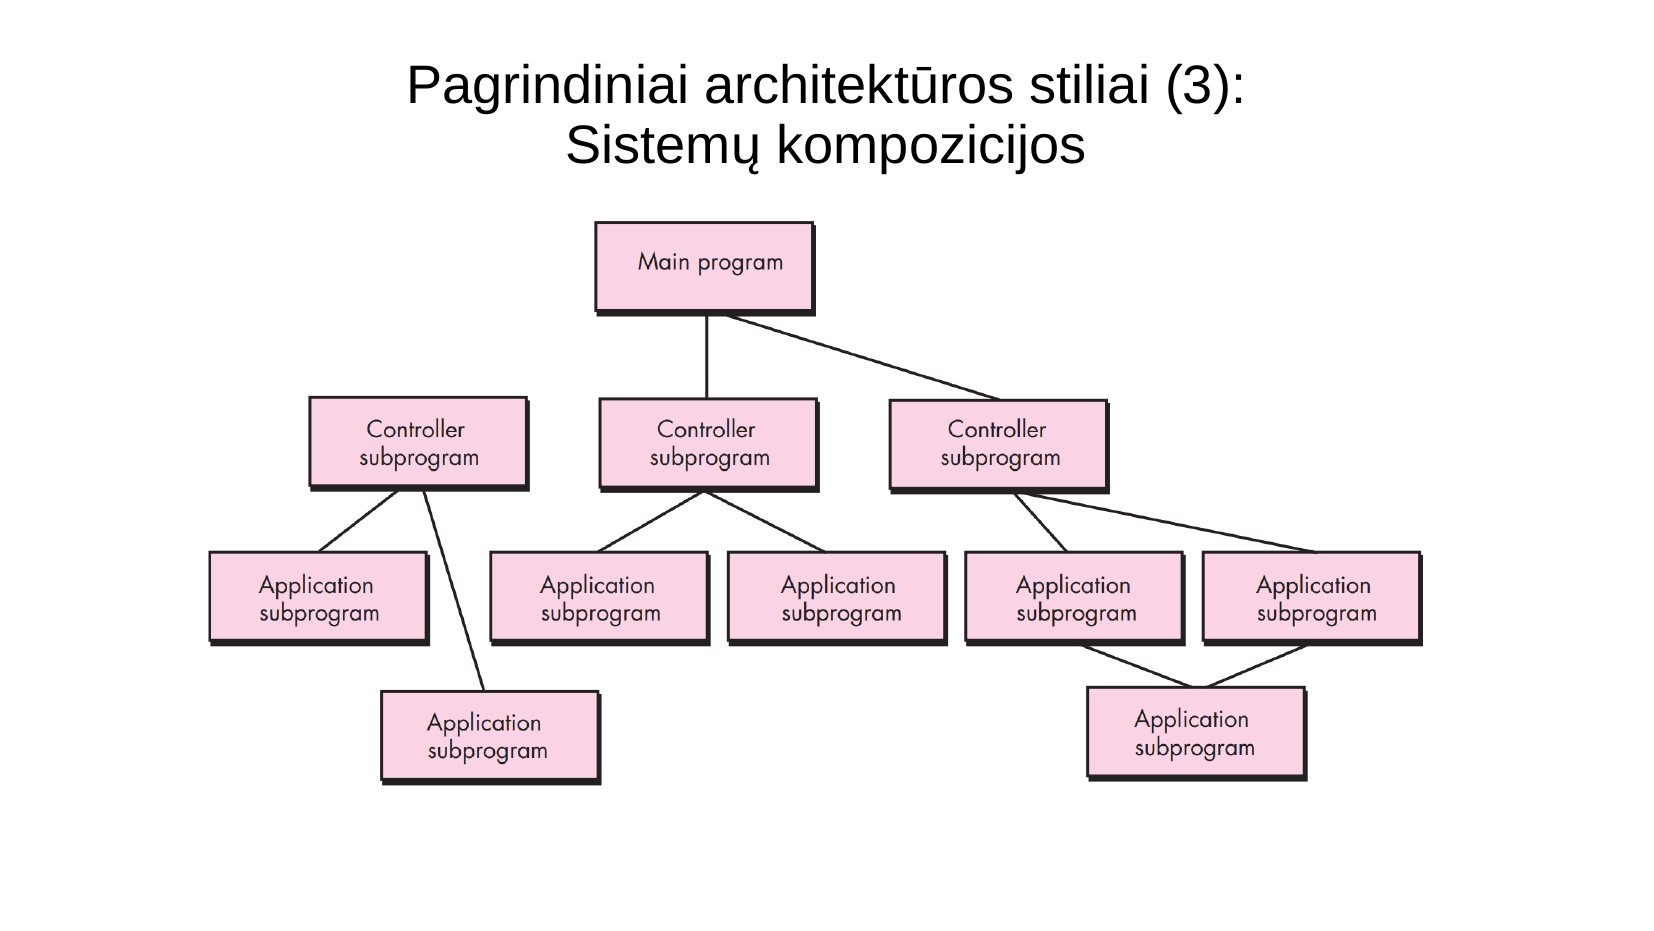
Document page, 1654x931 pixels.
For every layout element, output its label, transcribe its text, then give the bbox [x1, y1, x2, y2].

title Pagrindiniai architektūros stiliai (3): Sistemų kompozicijos [82, 37, 1571, 193]
picture [195, 209, 1441, 796]
